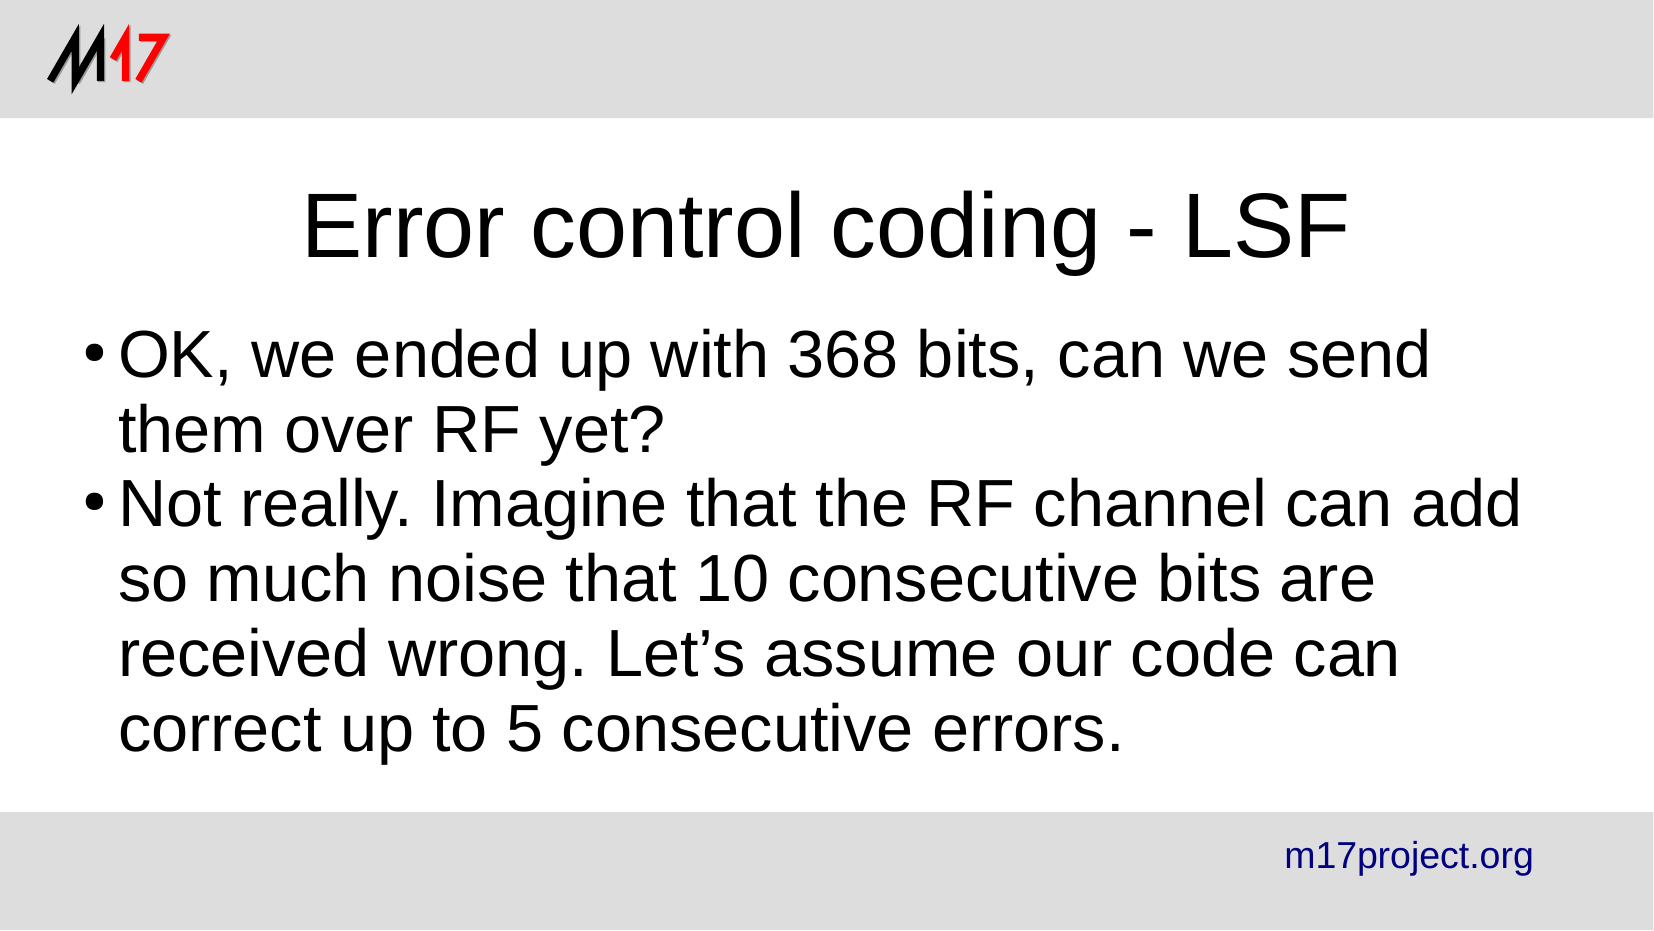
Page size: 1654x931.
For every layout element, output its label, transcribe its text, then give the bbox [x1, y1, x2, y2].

subtitle OK, we ended up with 368 bits, can we send them over RF yet? Not really. Imagine that the RF channel can add so much noise that 10 consecutive bits are received wrong. Let’s assume our code can correct up to 5 consecutive errors. [82, 316, 1571, 812]
text_box m17project.org [1269, 826, 1654, 897]
text_box [0, 812, 1654, 931]
picture [39, 16, 178, 102]
text_box [0, 0, 1654, 119]
title Error control coding - LSF [82, 147, 1571, 303]
